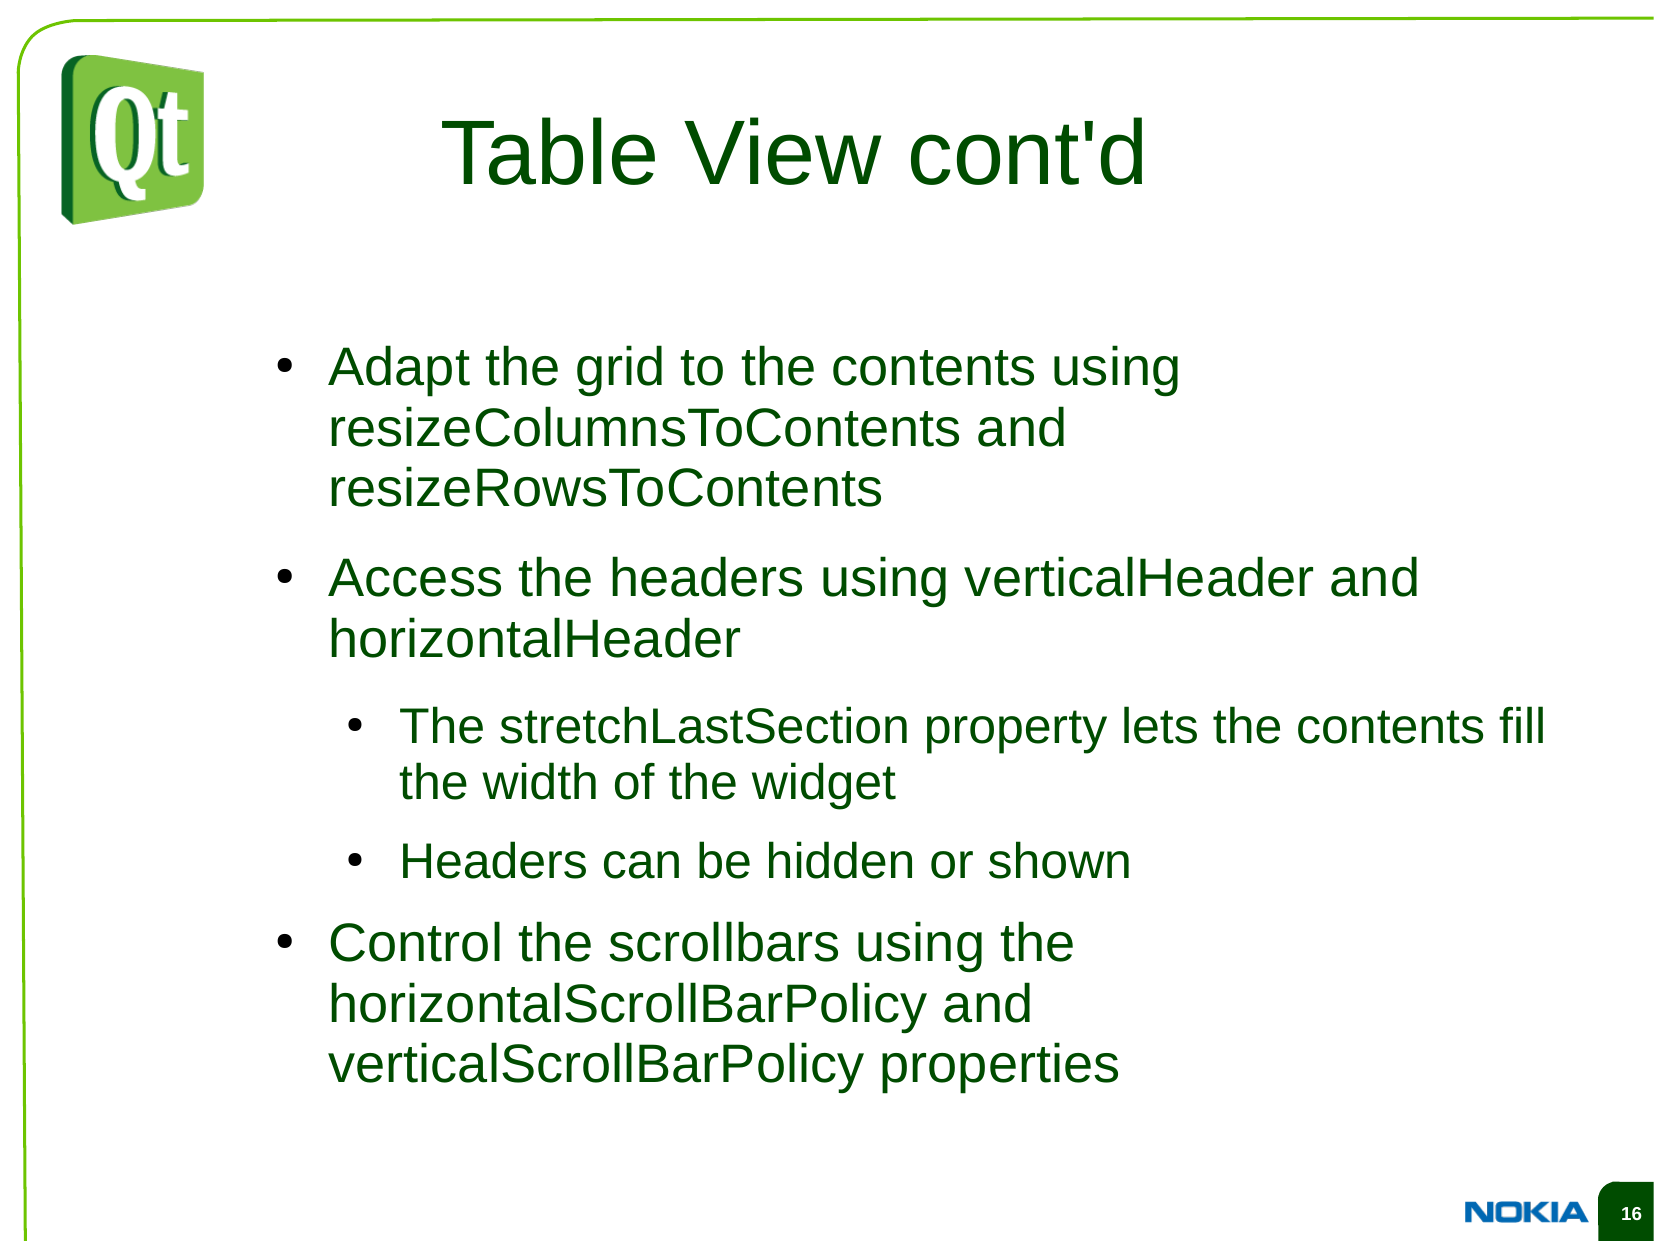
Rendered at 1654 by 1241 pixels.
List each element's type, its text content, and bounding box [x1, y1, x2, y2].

picture [1465, 1201, 1589, 1223]
title Table View cont'd [257, 56, 1333, 250]
picture [61, 55, 204, 225]
list Adapt the grid to the contents using resizeColumnsToContents and resizeRowsToContents Access the headers using verticalHeader and horizontalHeader The stretchLastSection property lets the contents fill the width of the widget Headers can be hidden or shown Control the scrollbars using the horizontalScrollBarPolicy and verticalScrollBarPolicy properties [257, 336, 1577, 1095]
